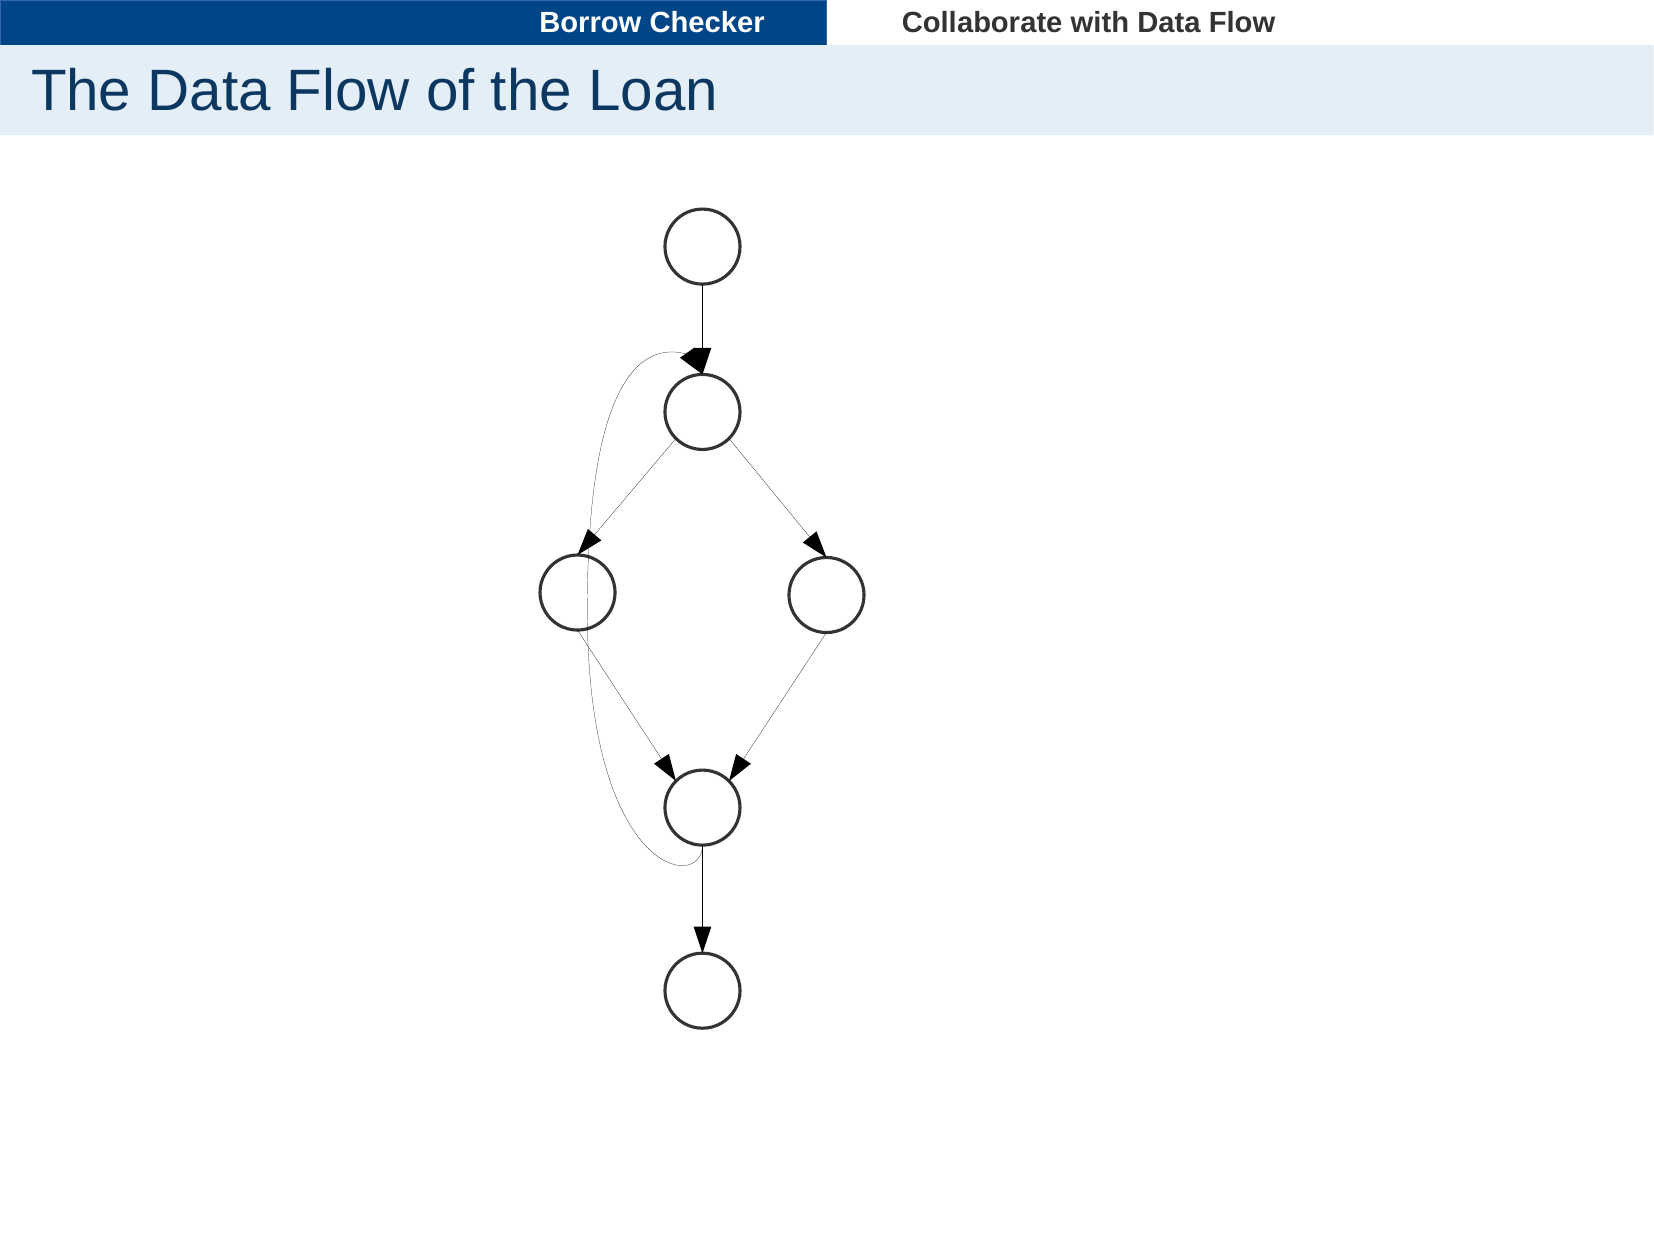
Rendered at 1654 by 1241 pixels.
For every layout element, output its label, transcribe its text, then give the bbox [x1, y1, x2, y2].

title Borrow Checker [0, 0, 766, 45]
text_box [664, 770, 741, 846]
text_box [664, 374, 741, 450]
text_box [664, 953, 741, 1029]
text_box The Data Flow of the Loan [0, 45, 1654, 136]
title Collaborate with Data Flow [826, 0, 1654, 45]
text_box [586, 556, 616, 629]
text_box [540, 555, 586, 631]
text_box [788, 557, 865, 633]
text_box [664, 209, 741, 285]
